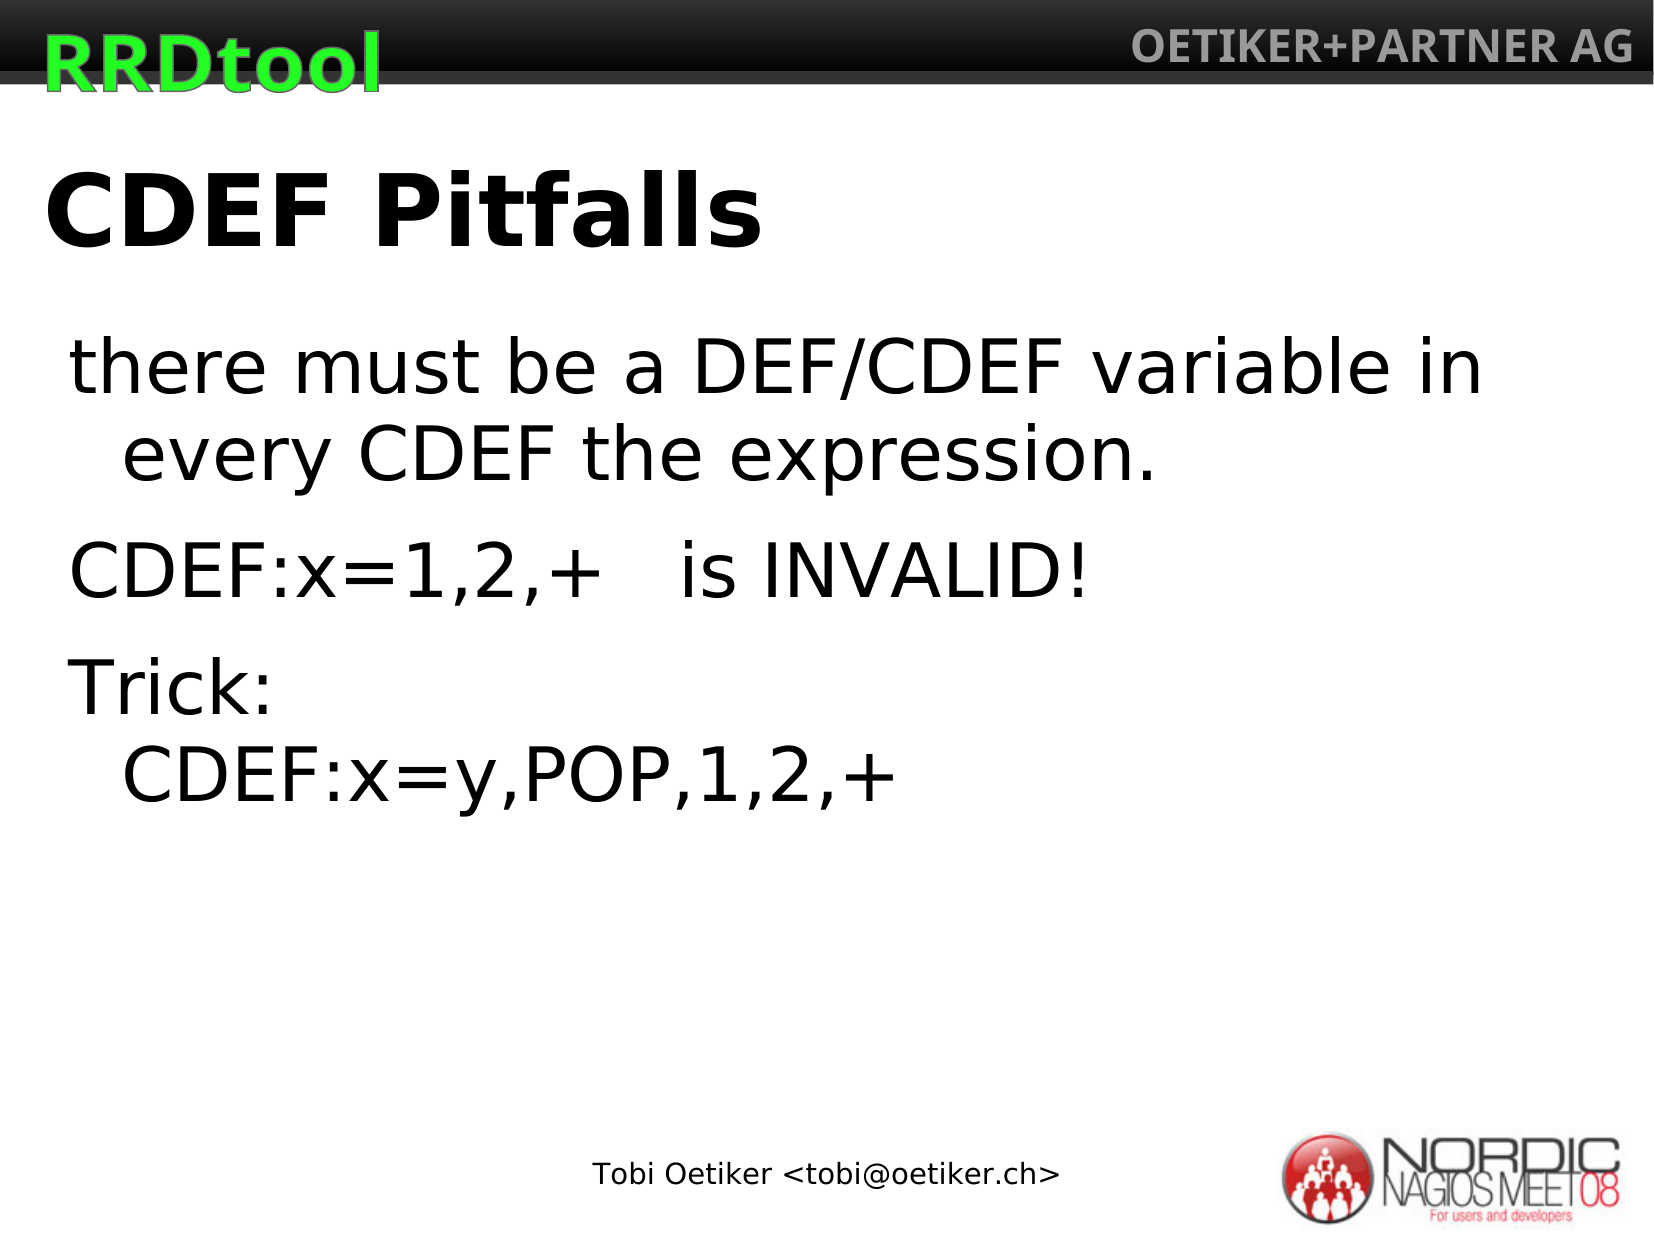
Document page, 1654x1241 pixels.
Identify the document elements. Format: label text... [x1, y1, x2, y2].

picture [1262, 1116, 1654, 1241]
title CDEF Pitfalls [43, 137, 1582, 287]
list there must be a DEF/CDEF variable in every CDEF the expression. CDEF:x=1,2,+ is INVALID! Trick: CDEF:x=y,POP,1,2,+ [50, 323, 1571, 1093]
